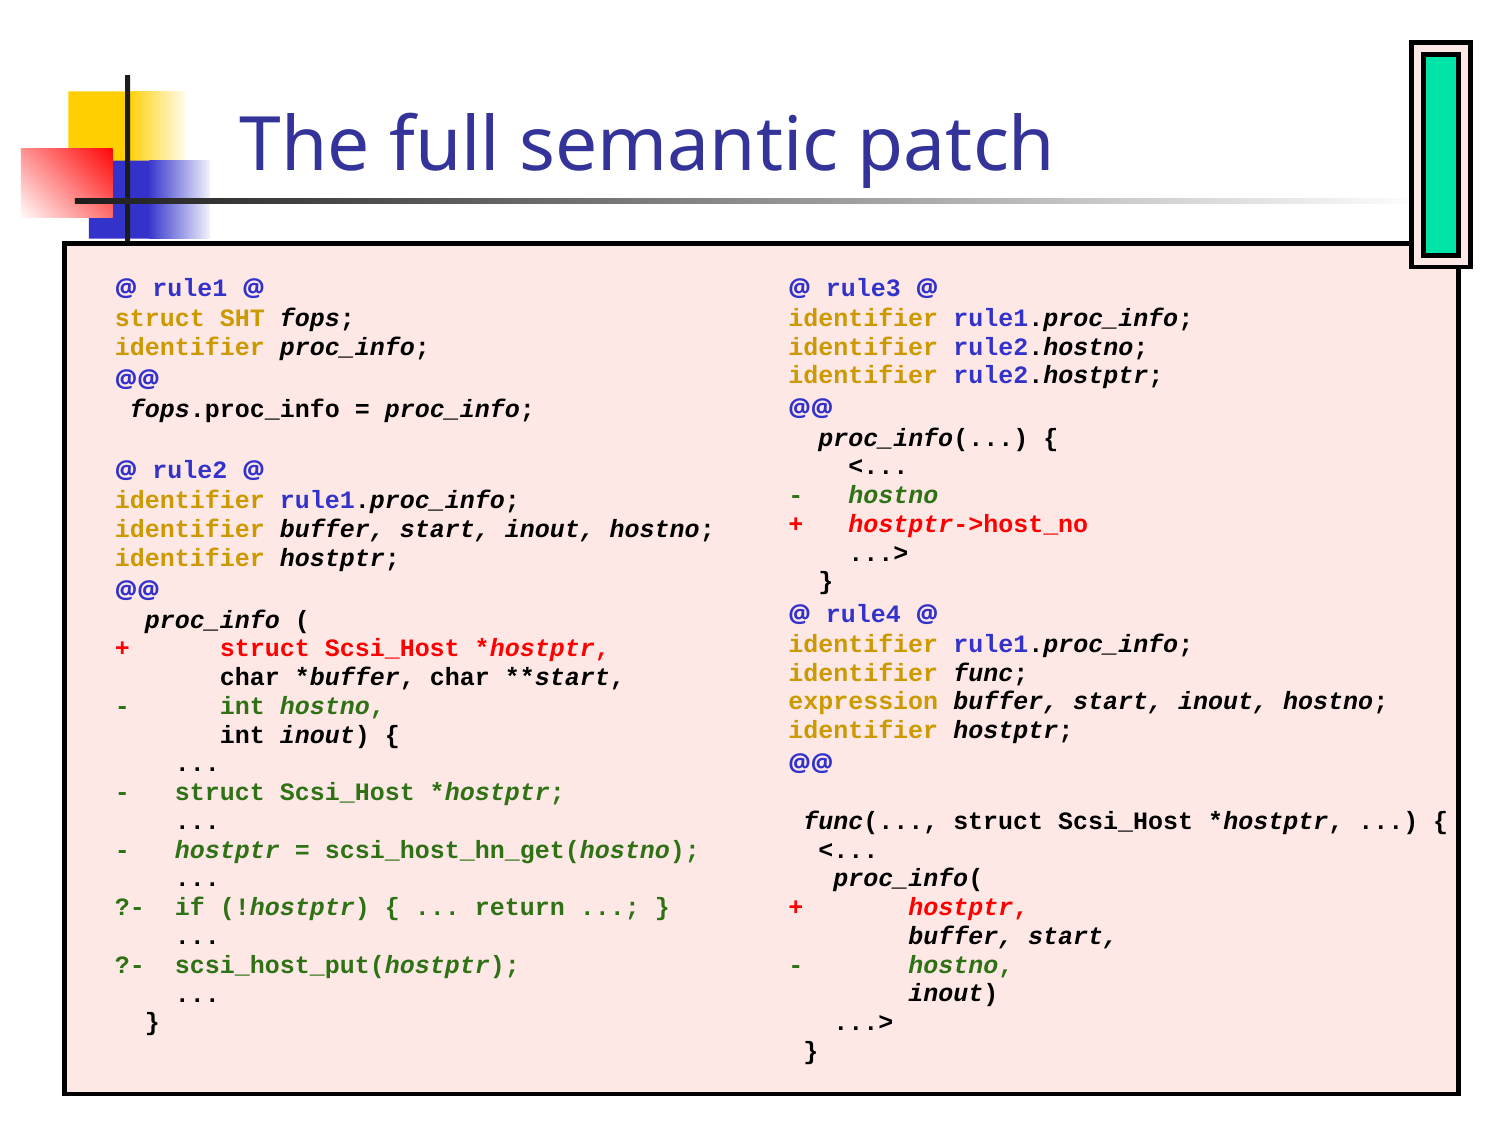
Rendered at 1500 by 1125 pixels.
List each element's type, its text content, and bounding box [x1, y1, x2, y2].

text_box [64, 42, 1471, 1094]
text_box @ rule3 @ identifier rule1.proc_info; identifier rule2.hostno; identifier rule2.hostptr; @@ proc_info(...) { <... - hostno + hostptr->host_no ...> } @ rule4 @ identifier rule1.proc_info; identifier func; expression buffer, start, inout, hostno; identifier hostptr; @@ func(..., struct Scsi_Host *hostptr, ...) { <... proc_info( + hostptr, buffer, start, - hostno, inout) ...> } [773, 267, 1500, 1125]
list @ rule1 @ struct SHT fops; identifier proc_info; @@ fops.proc_info = proc_info; @ rule2 @ identifier rule1.proc_info; identifier buffer, start, inout, hostno; identifier hostptr; @@ proc_info ( + struct Scsi_Host *hostptr, char *buffer, char **start, - int hostno, int inout) { ... - struct Scsi_Host *hostptr; ... - hostptr = scsi_host_hn_get(hostno); ... ?- if (!hostptr) { ... return ...; } ... ?- scsi_host_put(hostptr); ... } [100, 267, 738, 1082]
title The full semantic patch [224, 12, 1500, 200]
